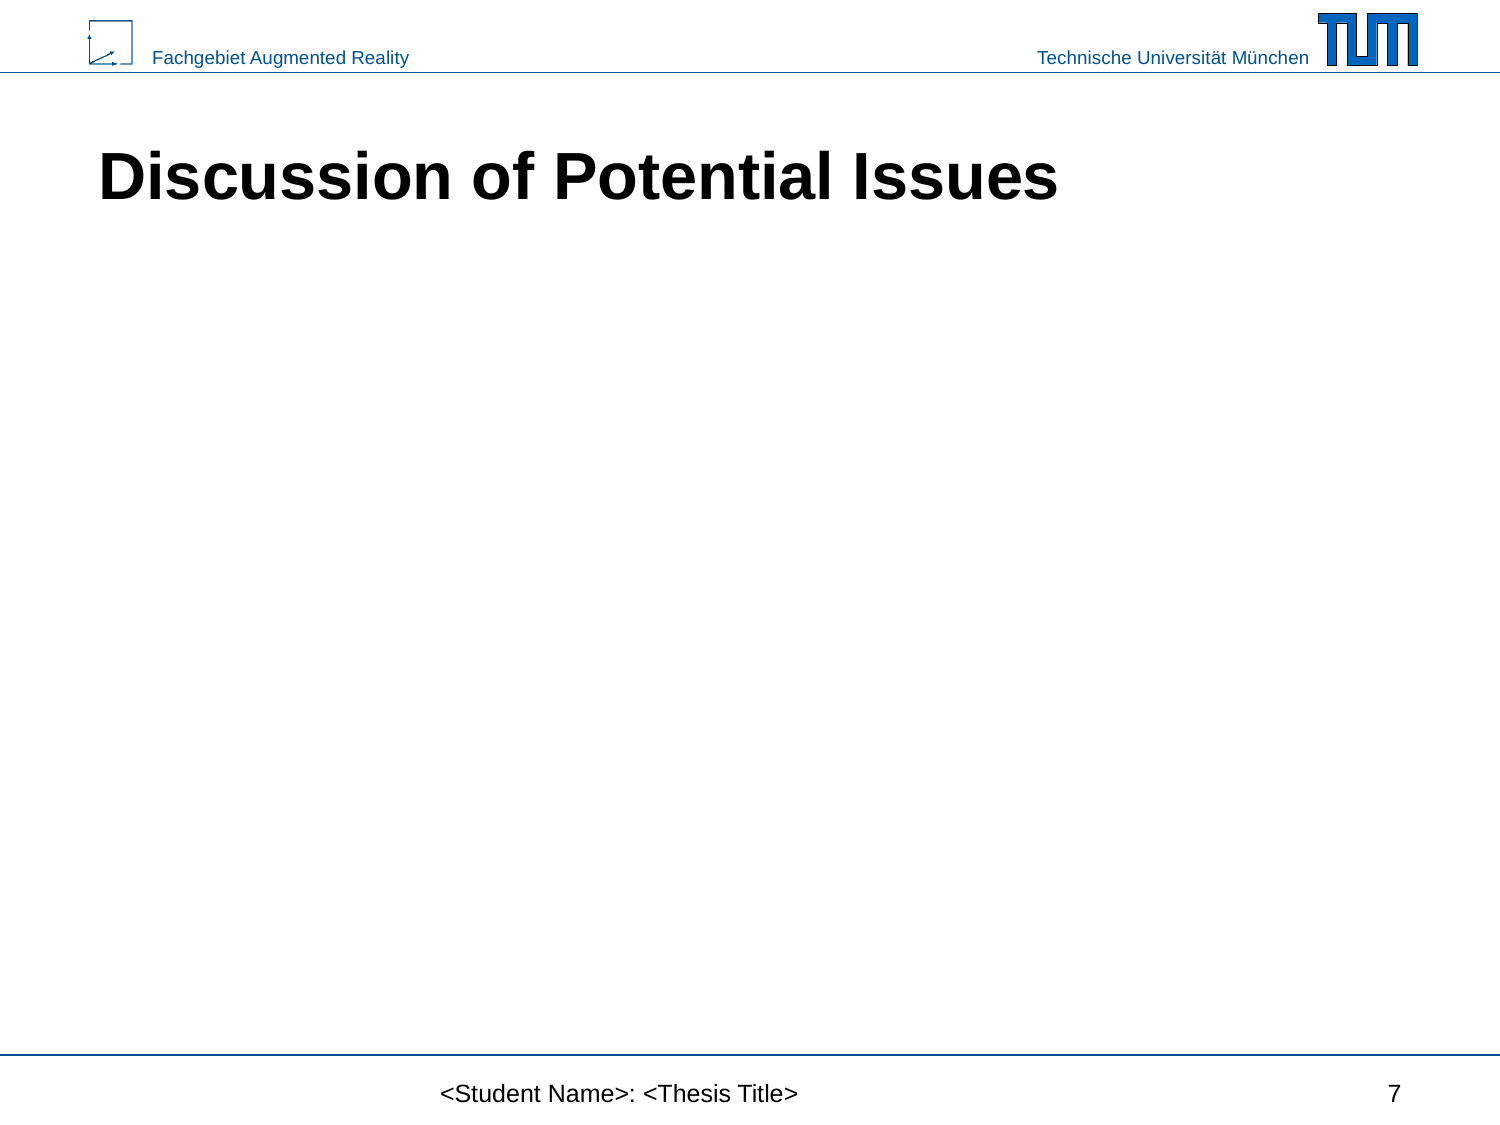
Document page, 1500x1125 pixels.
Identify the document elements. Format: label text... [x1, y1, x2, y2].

footer <Student Name>: <Thesis Title> [425, 1067, 1075, 1118]
slide_number 3 [1104, 1067, 1417, 1118]
picture [83, 14, 136, 68]
title Discussion of Potential Issues [83, 120, 1417, 221]
